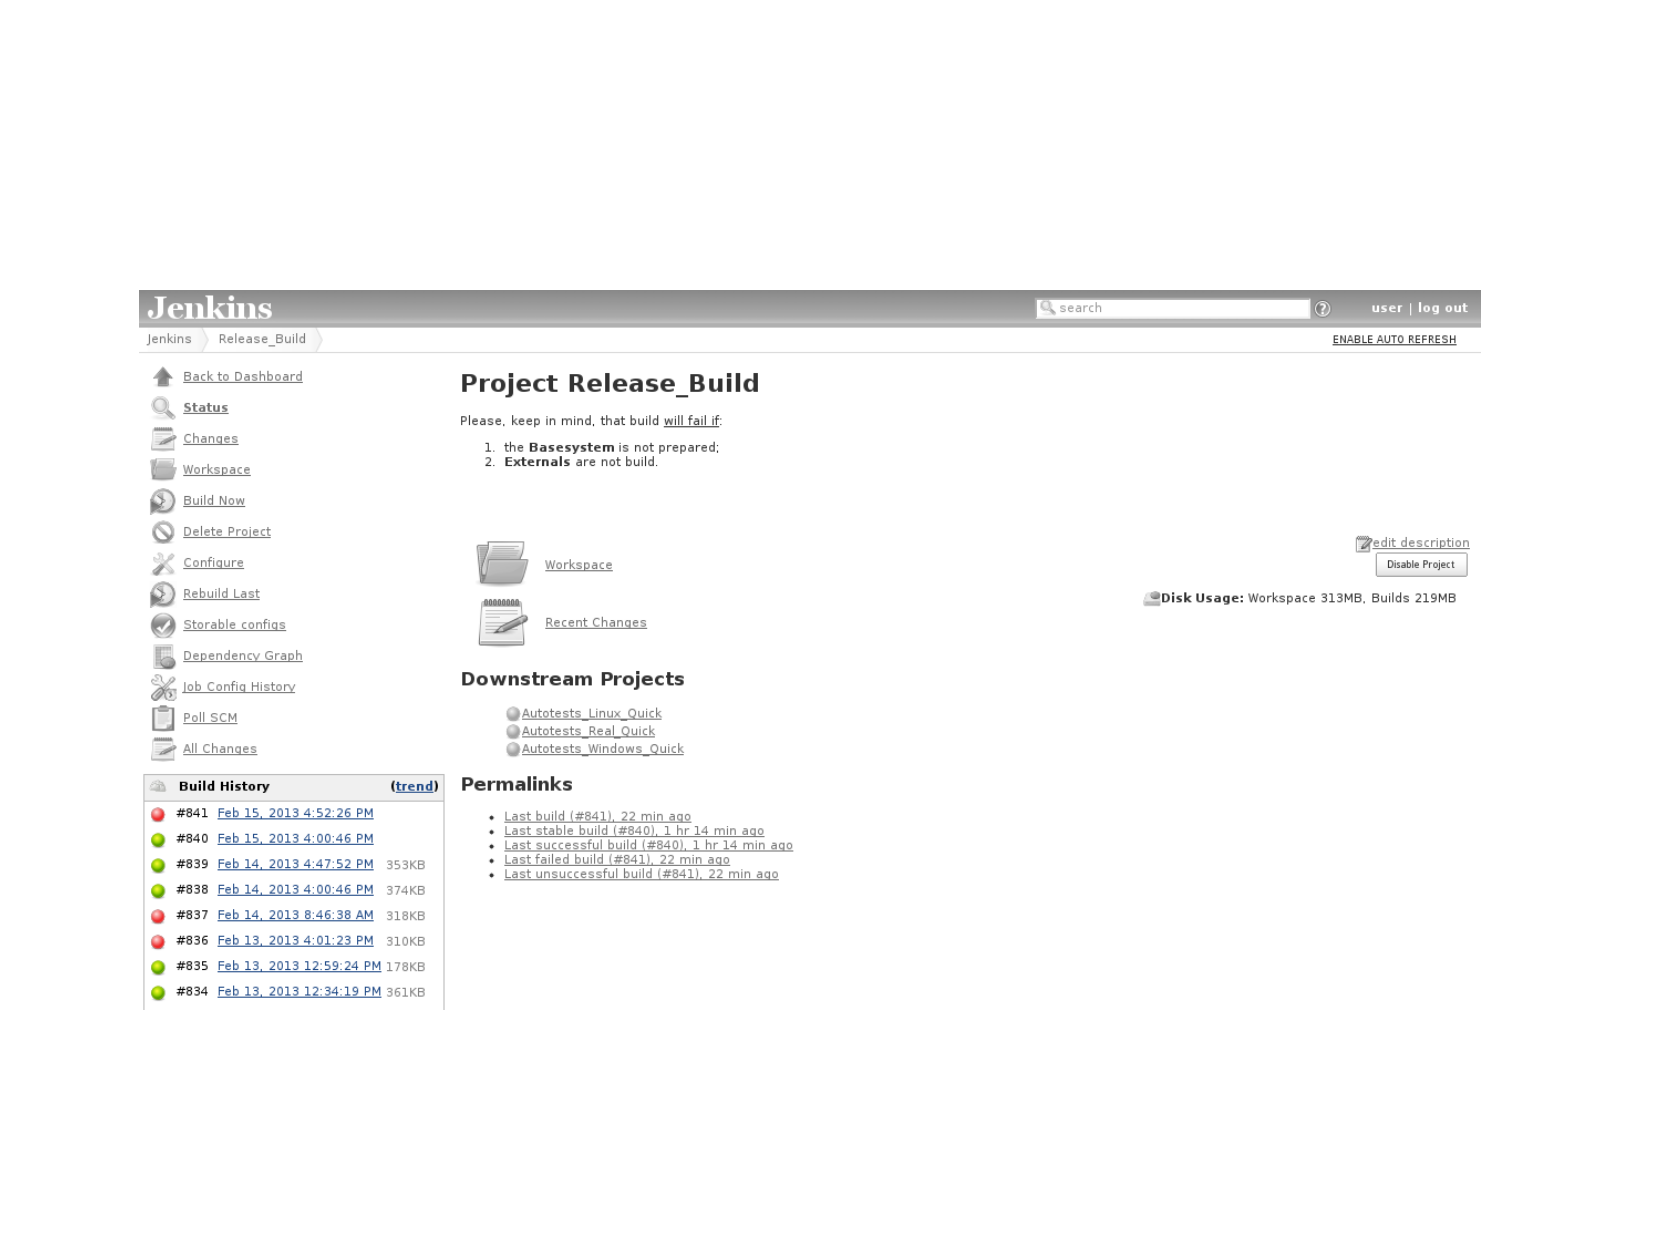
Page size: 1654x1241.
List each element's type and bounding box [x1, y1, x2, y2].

picture [139, 290, 1481, 1010]
